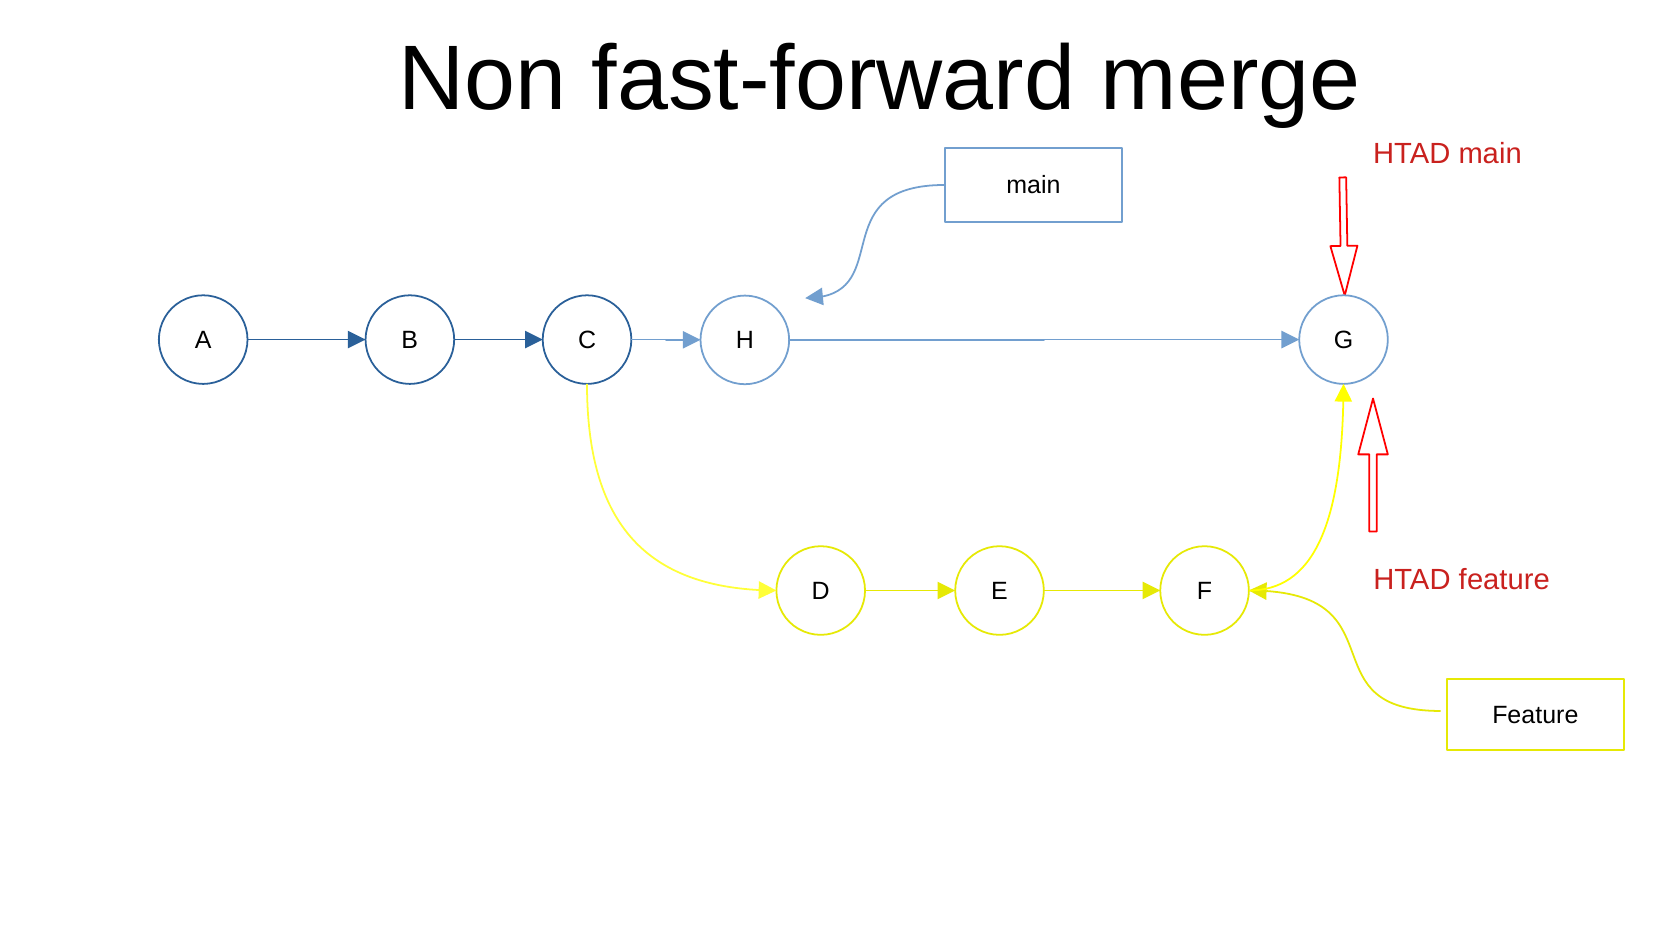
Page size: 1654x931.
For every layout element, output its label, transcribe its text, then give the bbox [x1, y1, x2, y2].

text_box D [776, 546, 866, 635]
text_box [1358, 398, 1388, 532]
text_box E [955, 546, 1044, 635]
text_box H [700, 295, 790, 385]
title Non fast-forward merge [135, 0, 1625, 156]
text_box G [1299, 295, 1388, 384]
text_box main [944, 156, 1123, 223]
text_box F [1160, 546, 1249, 635]
text_box Feature [1446, 679, 1625, 750]
text_box HTAD feature [1358, 561, 1565, 604]
text_box A [158, 295, 248, 384]
text_box C [542, 295, 632, 384]
text_box HTAD main [1358, 135, 1537, 178]
text_box [1330, 177, 1358, 295]
text_box B [365, 295, 455, 384]
